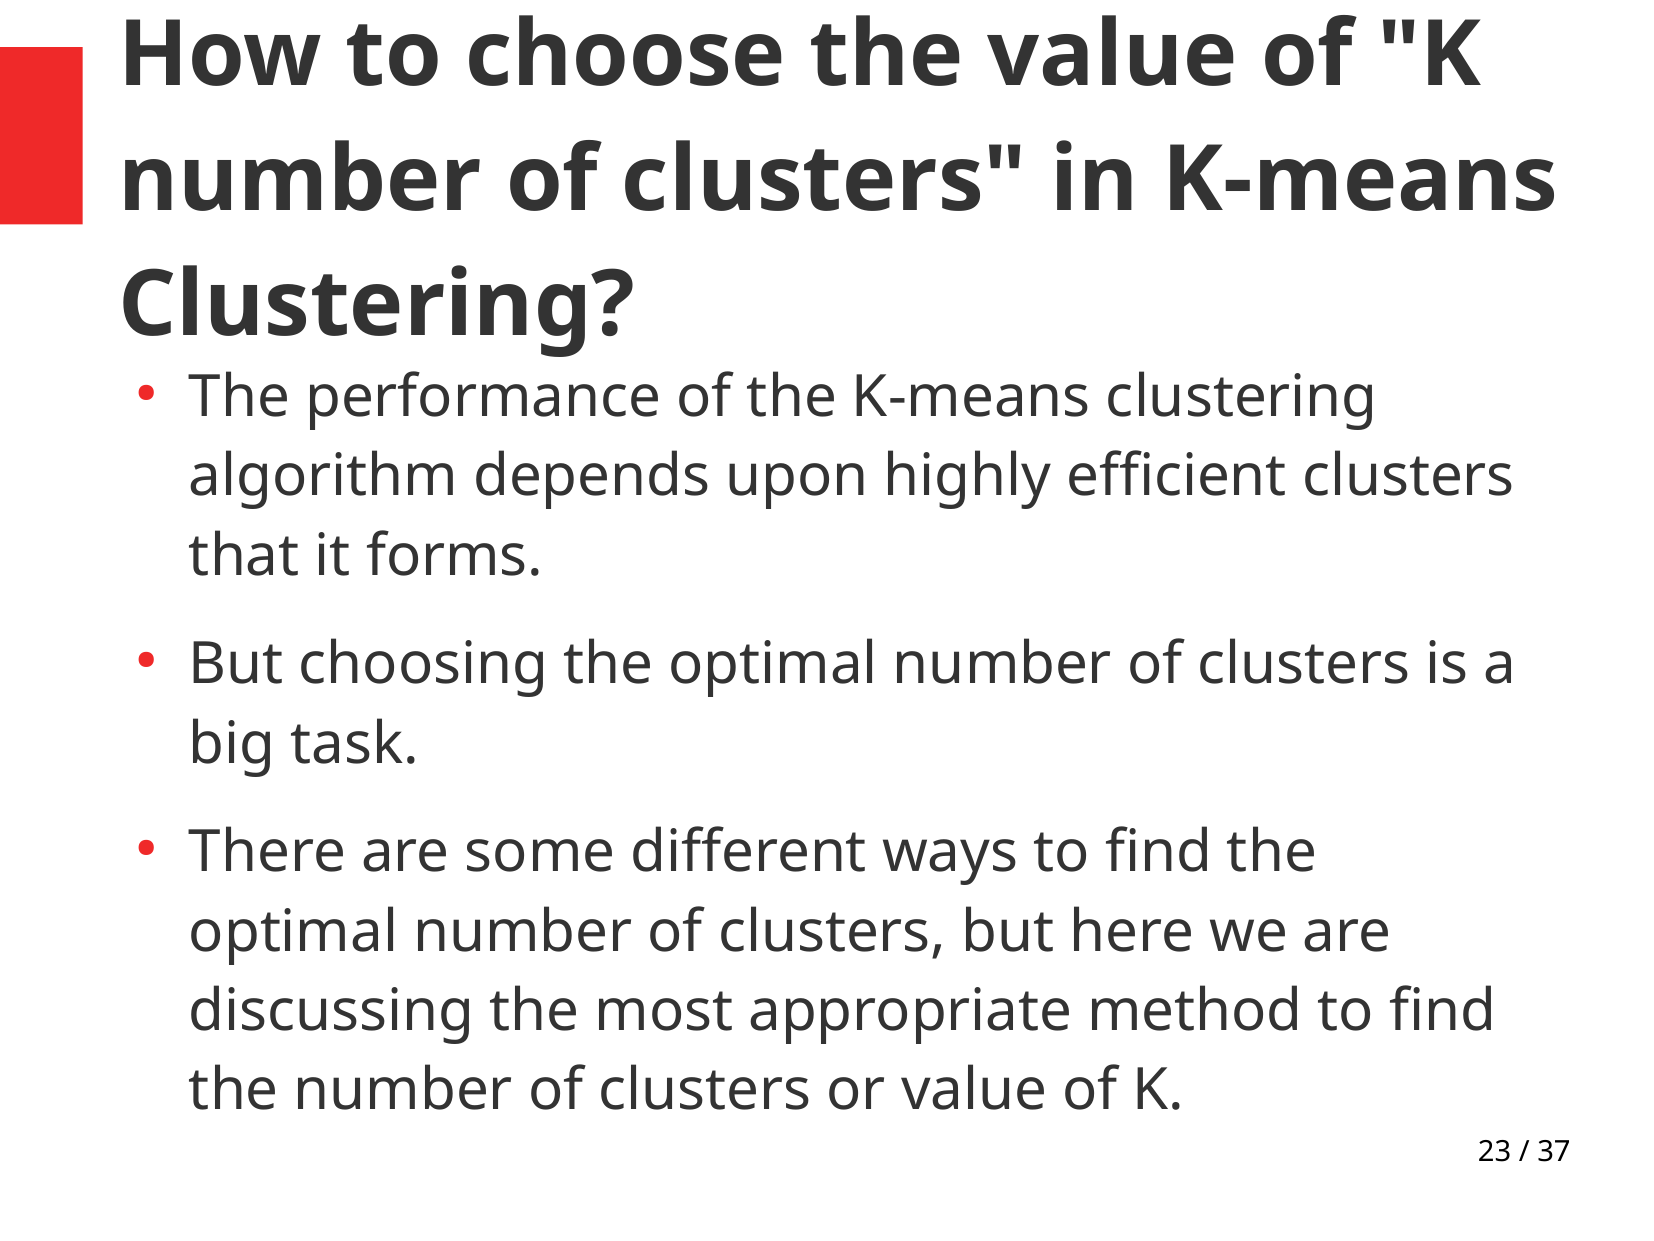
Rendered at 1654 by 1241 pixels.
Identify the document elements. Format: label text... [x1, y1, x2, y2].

title How to choose the value of "K number of clusters" in K-means Clustering? [118, 0, 1654, 363]
list The performance of the K-means clustering algorithm depends upon highly efficient clusters that it forms. But choosing the optimal number of clusters is a big task. There are some different ways to find the optimal number of clusters, but here we are discussing the most appropriate method to find the number of clusters or value of K. [118, 354, 1536, 1074]
